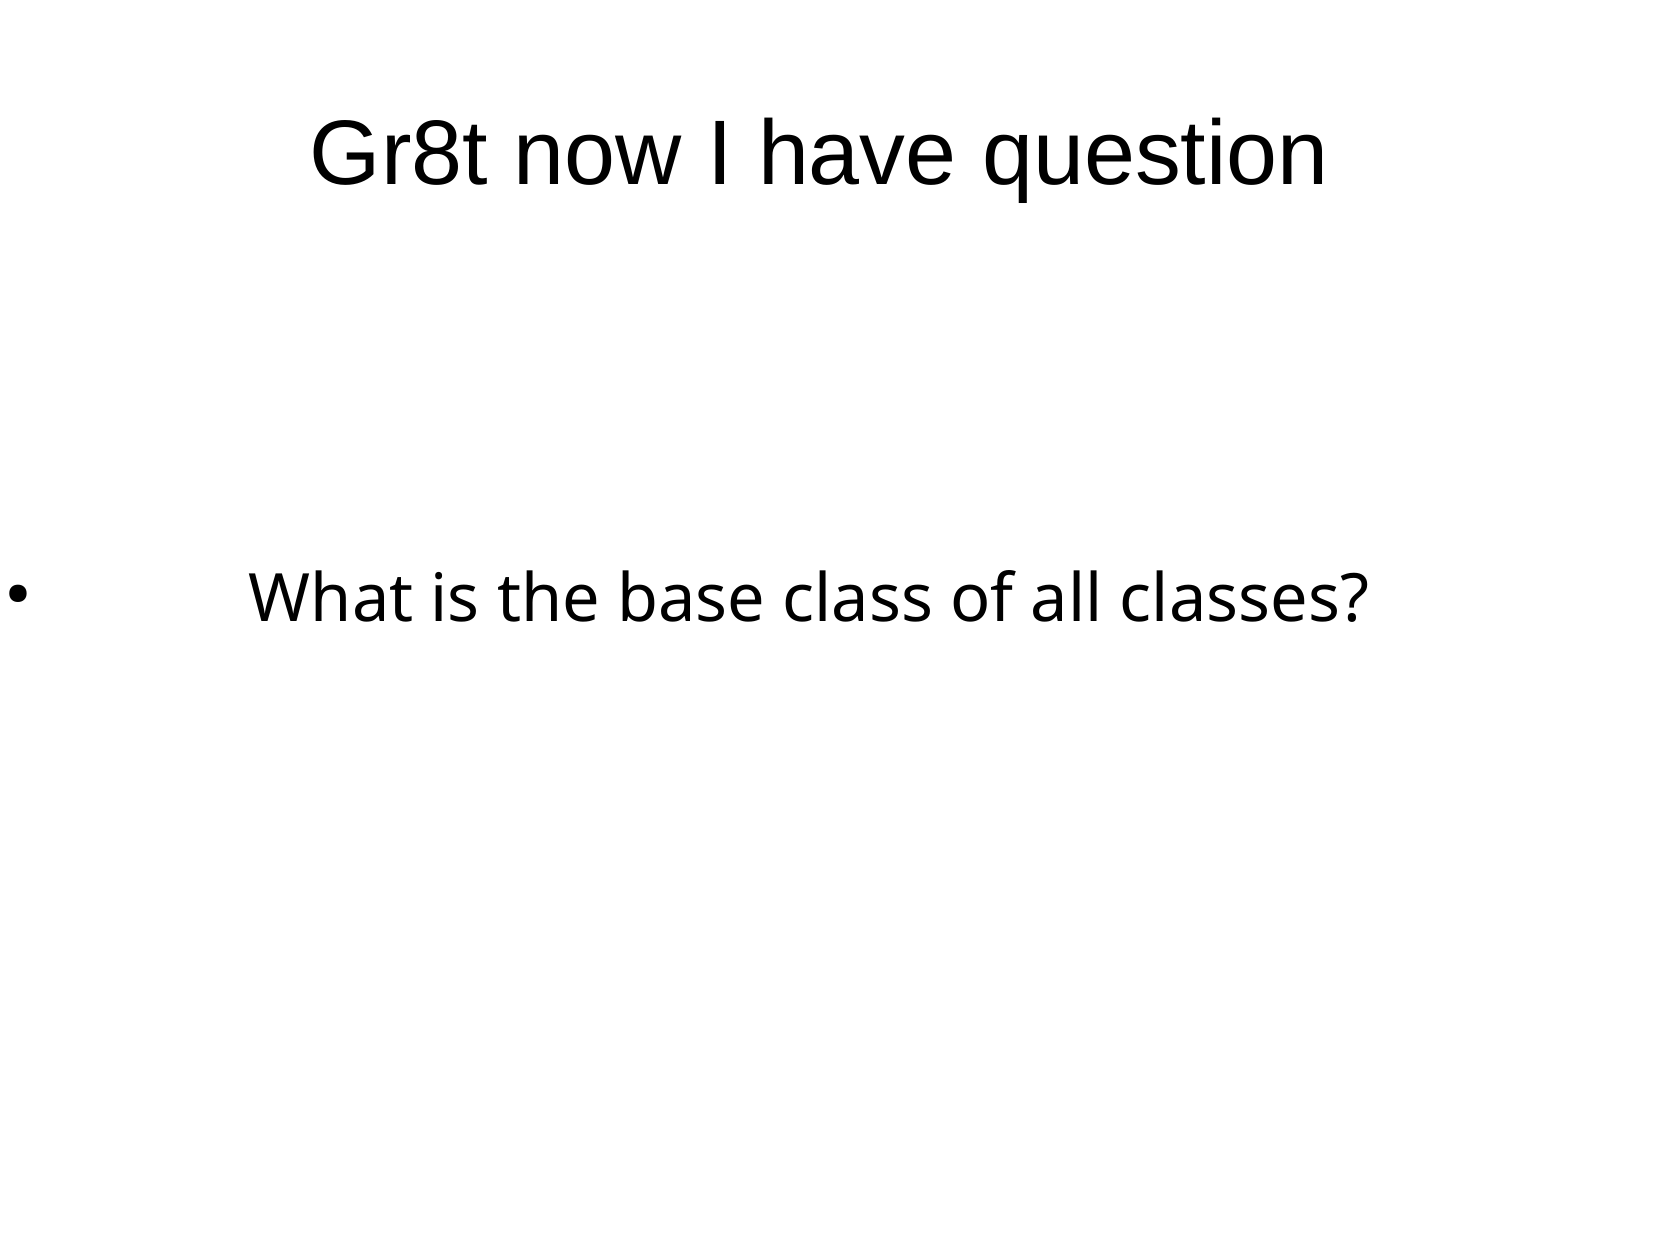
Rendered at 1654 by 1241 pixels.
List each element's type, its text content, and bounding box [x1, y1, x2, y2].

title Gr8t now I have question [82, 49, 1571, 188]
list What is the base class of all classes? [0, 188, 1654, 1241]
